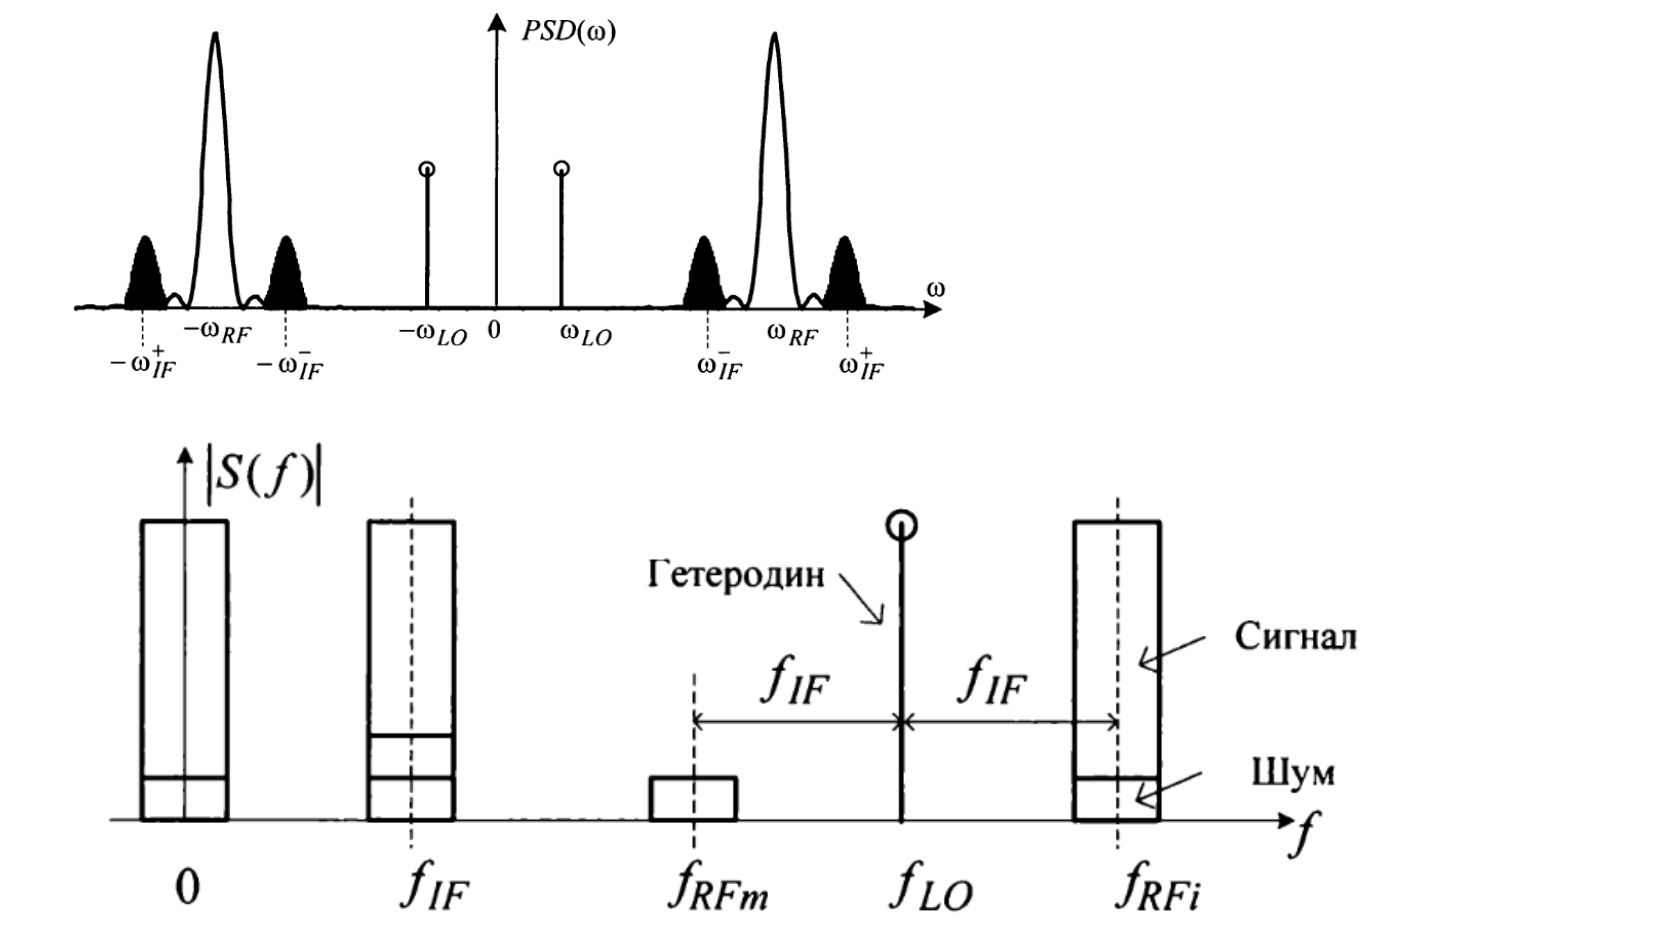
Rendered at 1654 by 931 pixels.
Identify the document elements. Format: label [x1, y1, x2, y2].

picture [66, 0, 1376, 931]
